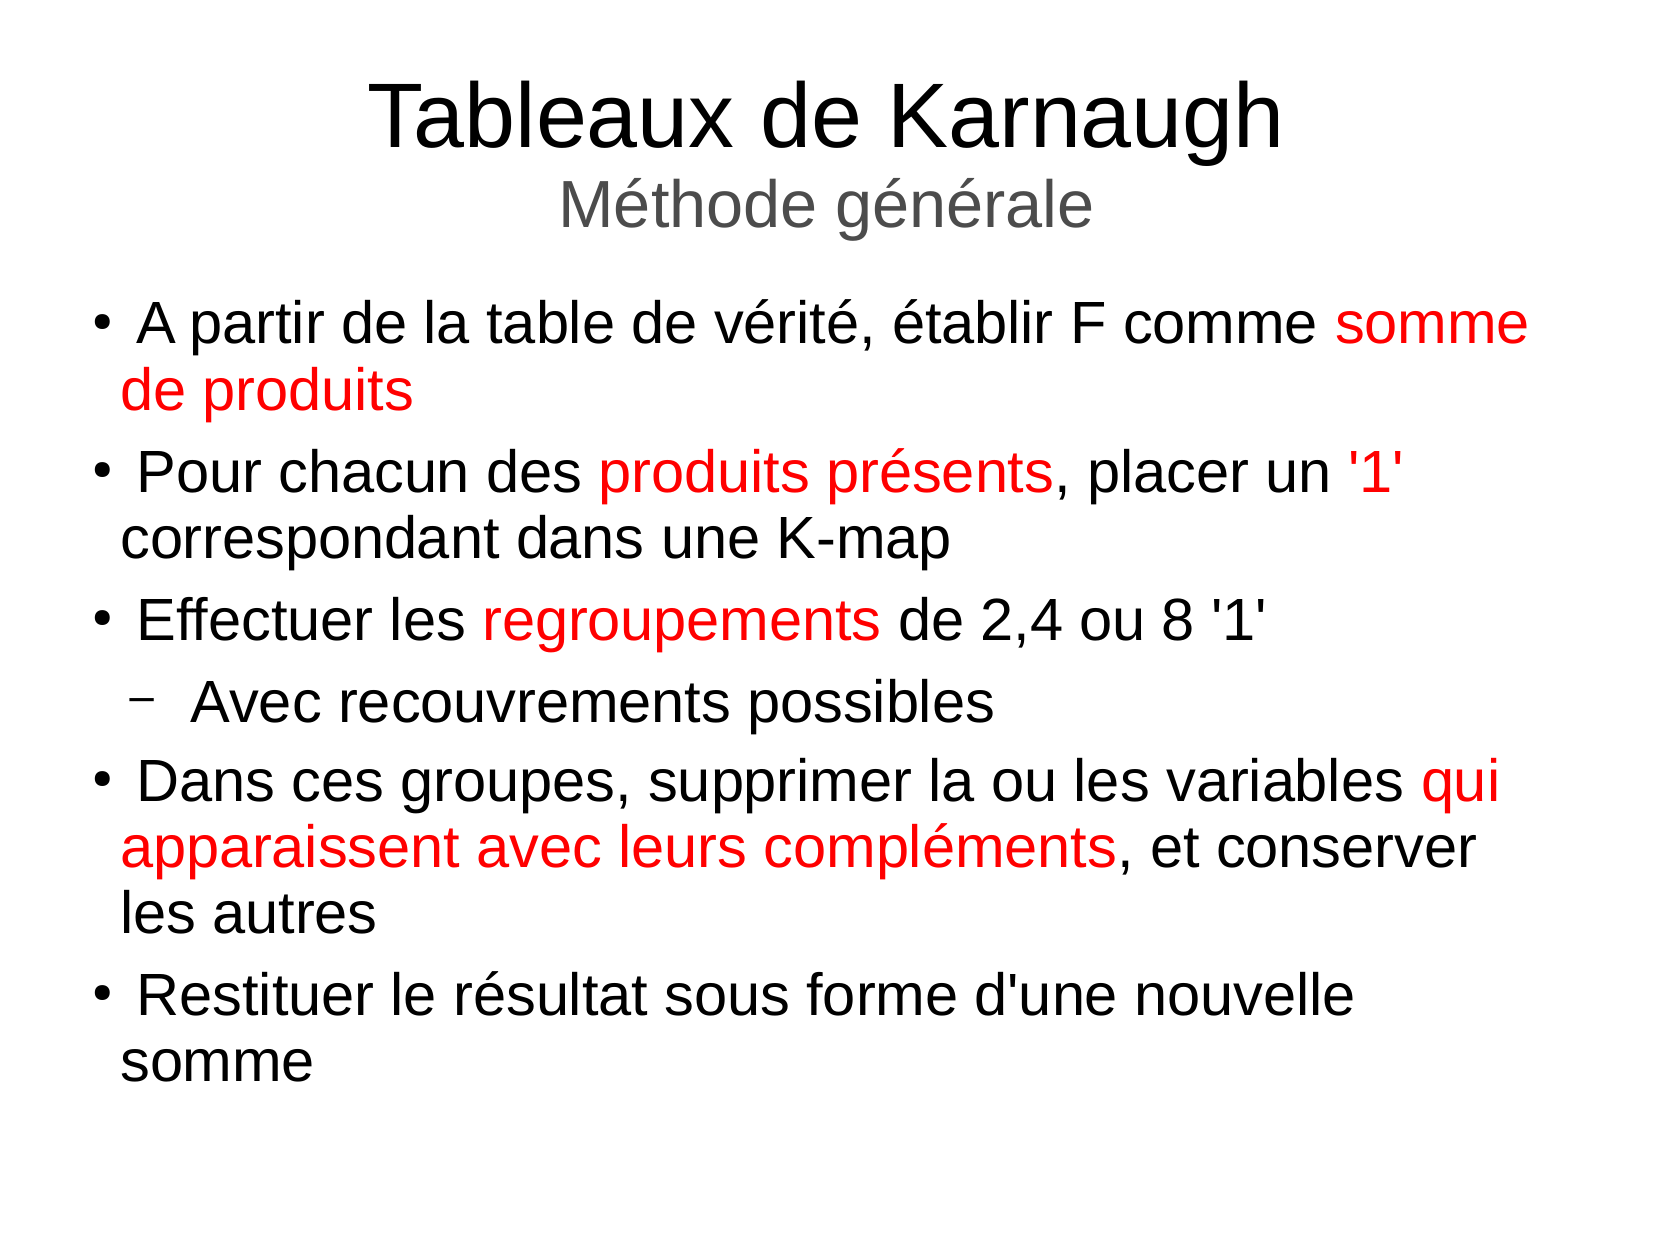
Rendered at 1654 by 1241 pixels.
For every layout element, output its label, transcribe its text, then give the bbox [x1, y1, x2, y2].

title Tableaux de Karnaugh Méthode générale [82, 49, 1571, 257]
list A partir de la table de vérité, établir F comme somme de produits Pour chacun des produits présents, placer un '1' correspondant dans une K-map Effectuer les regroupements de 2,4 ou 8 '1' Avec recouvrements possibles Dans ces groupes, supprimer la ou les variables qui apparaissent avec leurs compléments, et conserver les autres Restituer le résultat sous forme d'une nouvelle somme [82, 290, 1538, 1109]
